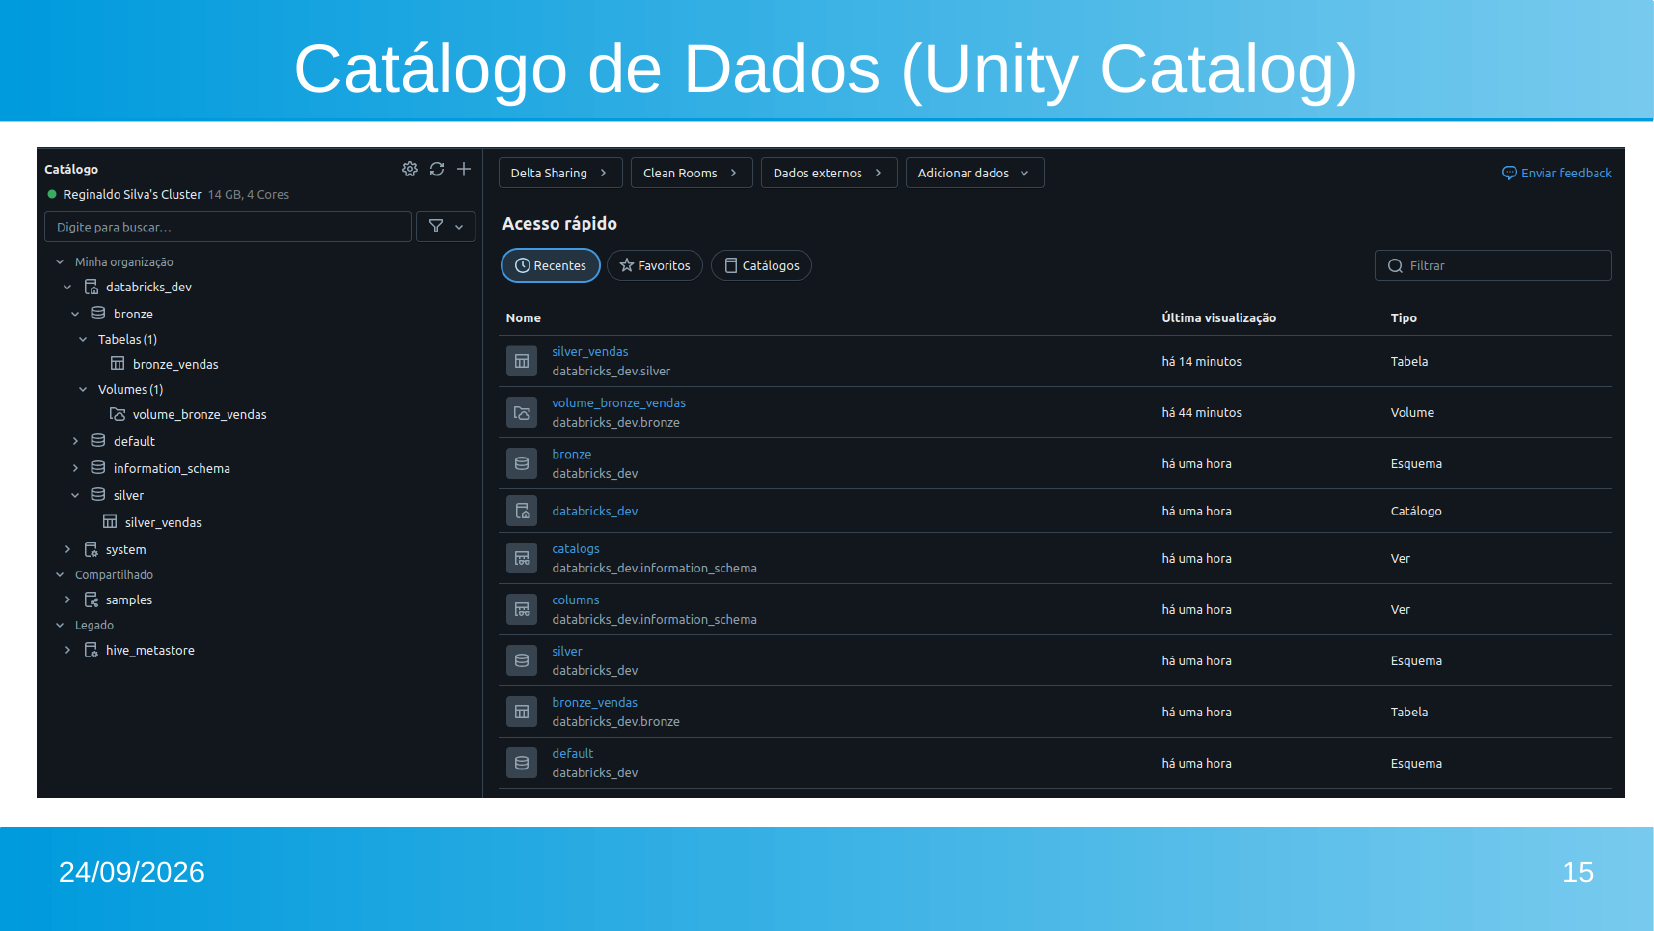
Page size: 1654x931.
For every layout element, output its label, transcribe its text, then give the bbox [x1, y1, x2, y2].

title Catálogo de Dados (Unity Catalog) [59, 29, 1595, 108]
picture [37, 147, 1625, 798]
